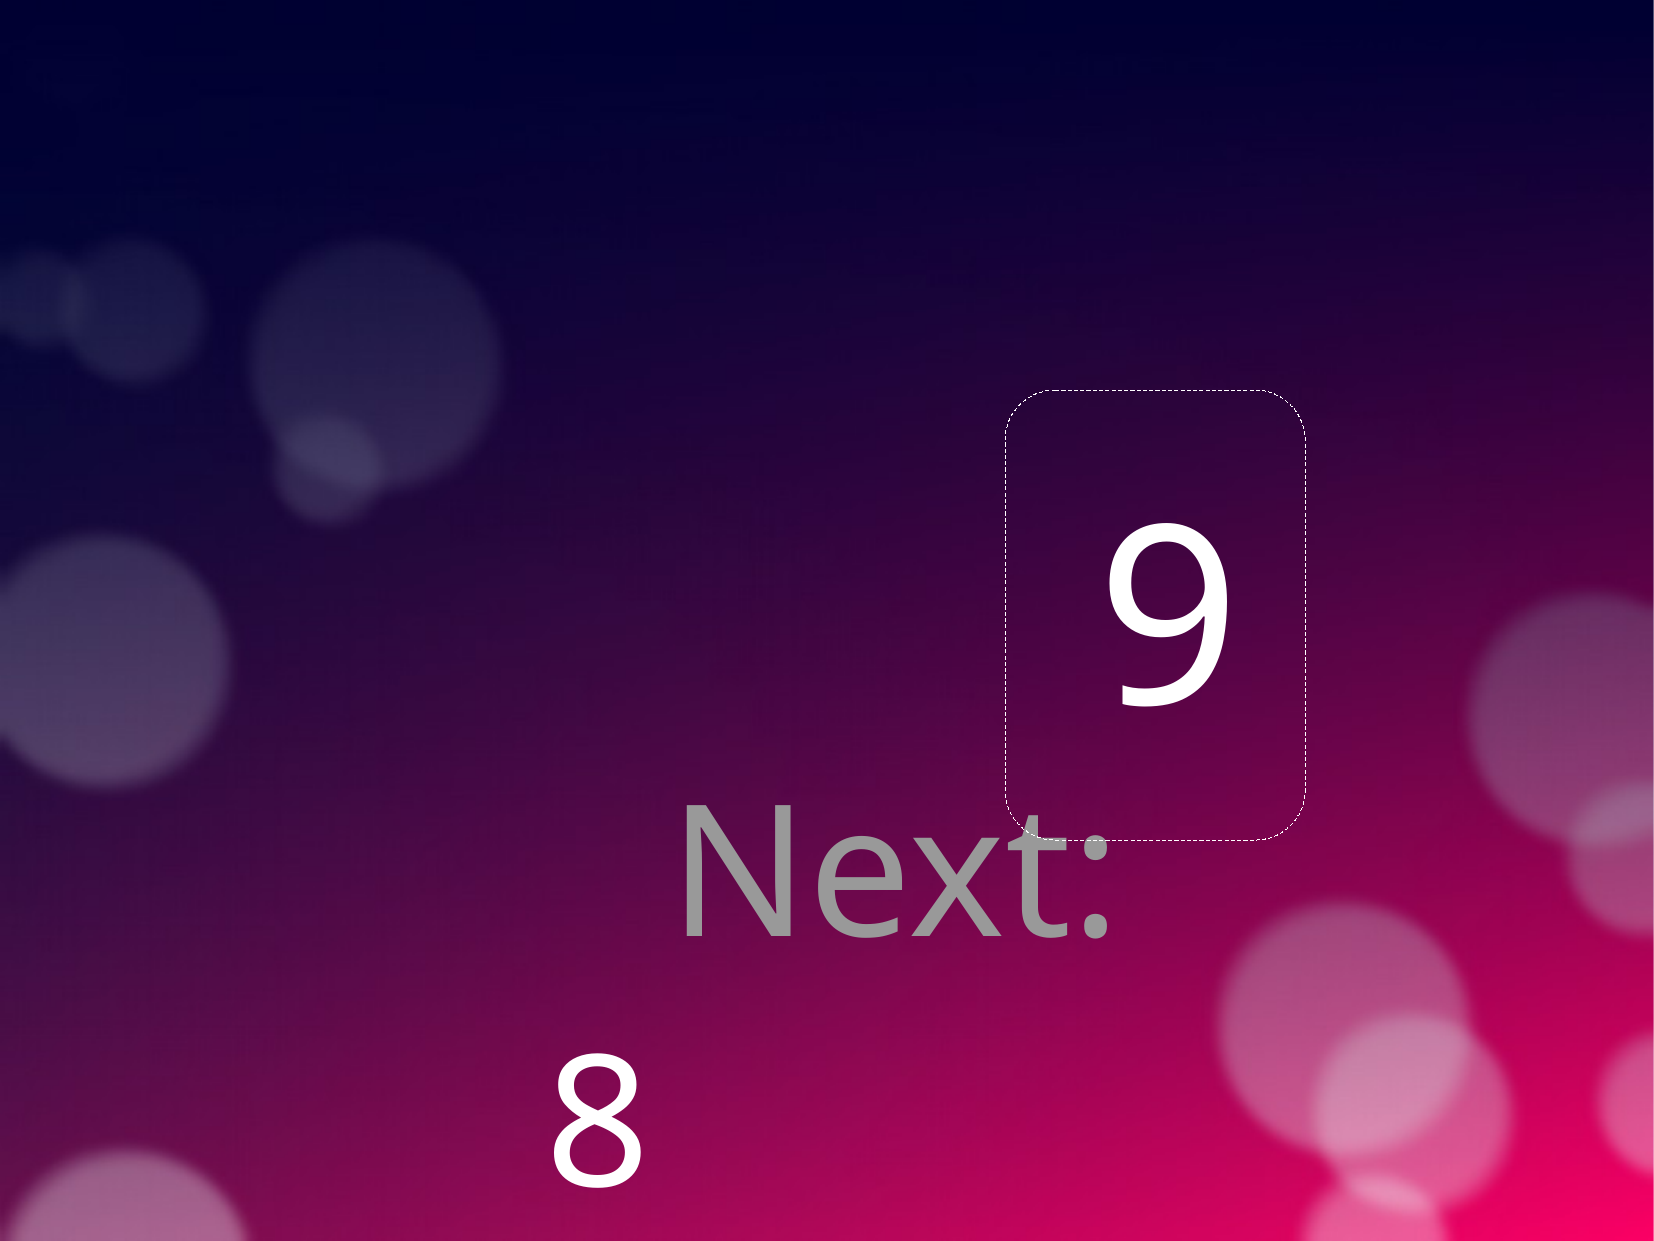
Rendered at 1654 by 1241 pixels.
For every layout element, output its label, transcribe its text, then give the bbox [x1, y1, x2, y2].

title 9 [879, 360, 1255, 856]
picture [0, 0, 1654, 1241]
title Next: 8 [510, 840, 1246, 1141]
